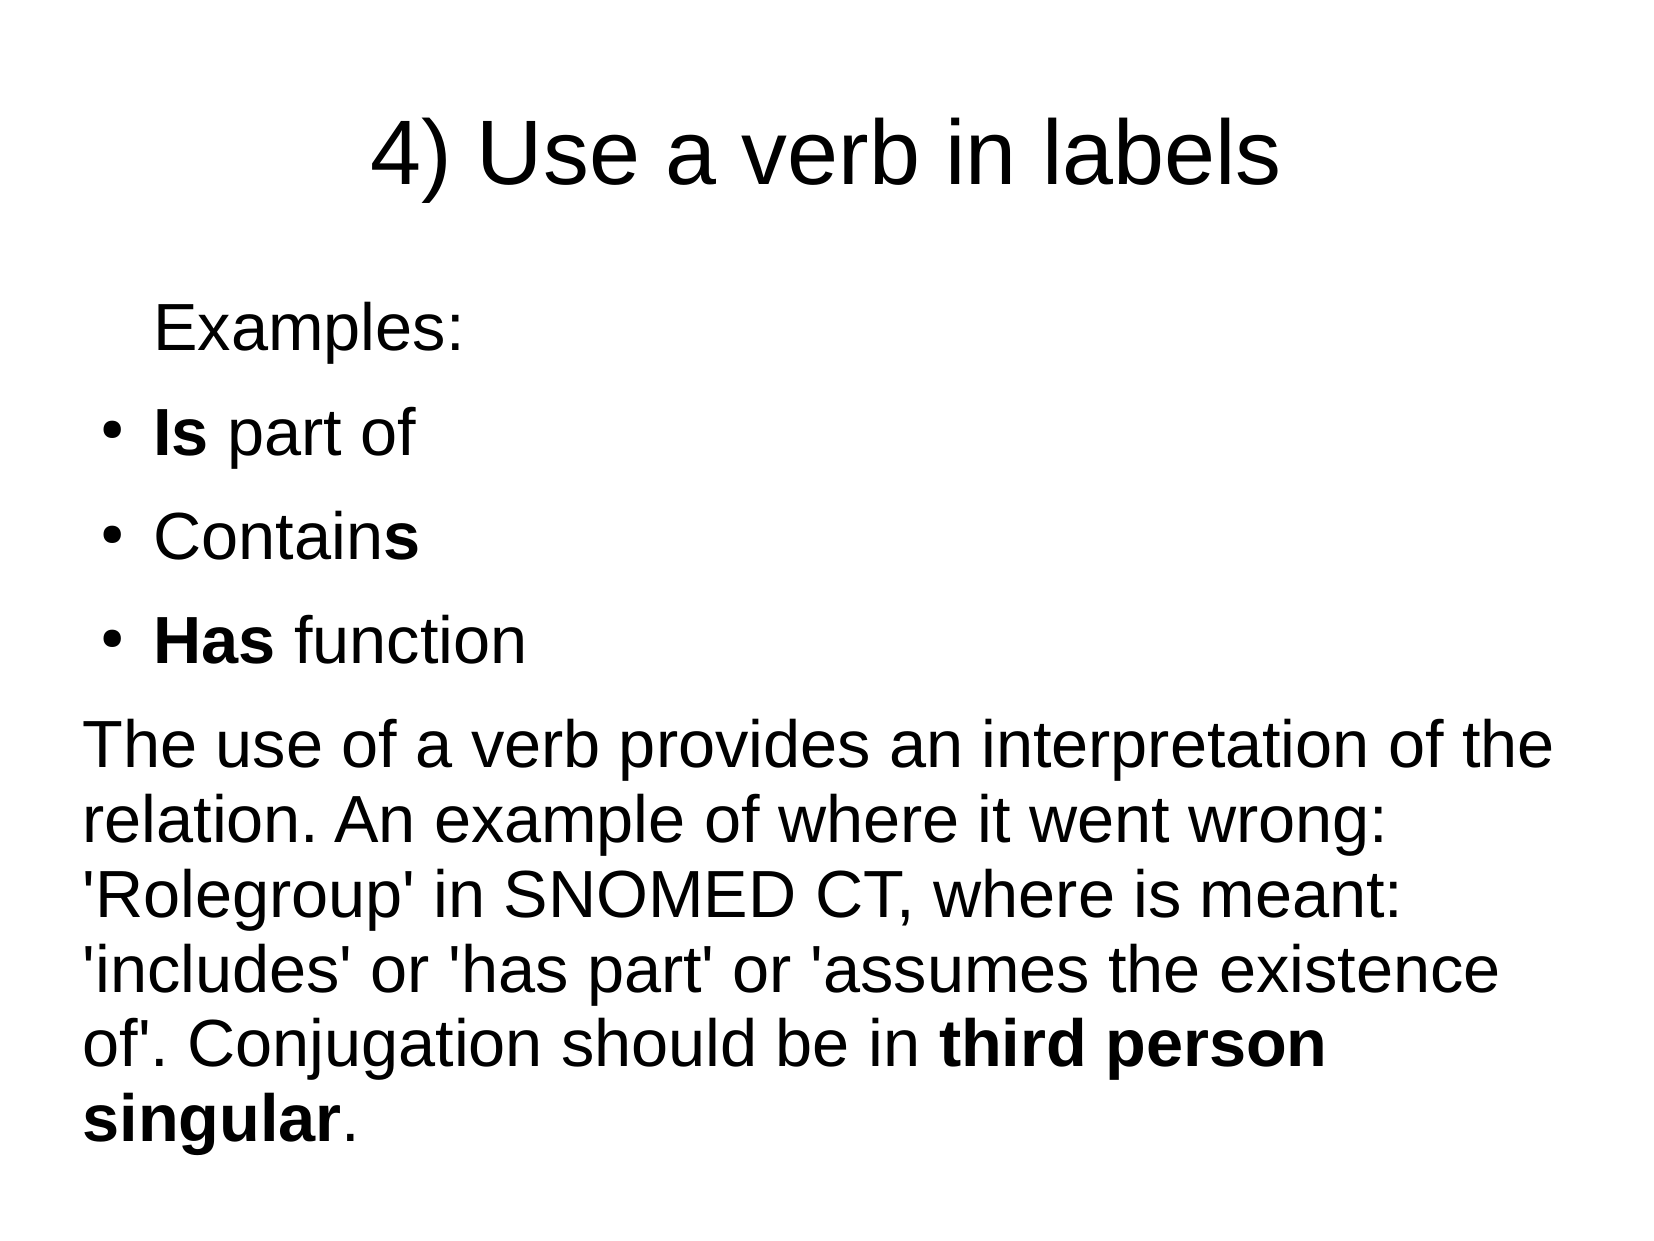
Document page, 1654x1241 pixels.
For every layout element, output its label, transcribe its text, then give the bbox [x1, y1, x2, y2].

list Examples: Is part of Contains Has function The use of a verb provides an interpretation of the relation. An example of where it went wrong: 'Rolegroup' in SNOMED CT, where is meant: 'includes' or 'has part' or 'assumes the existence of'. Conjugation should be in third person singular. [82, 290, 1571, 1157]
title 4) Use a verb in labels [82, 49, 1571, 257]
